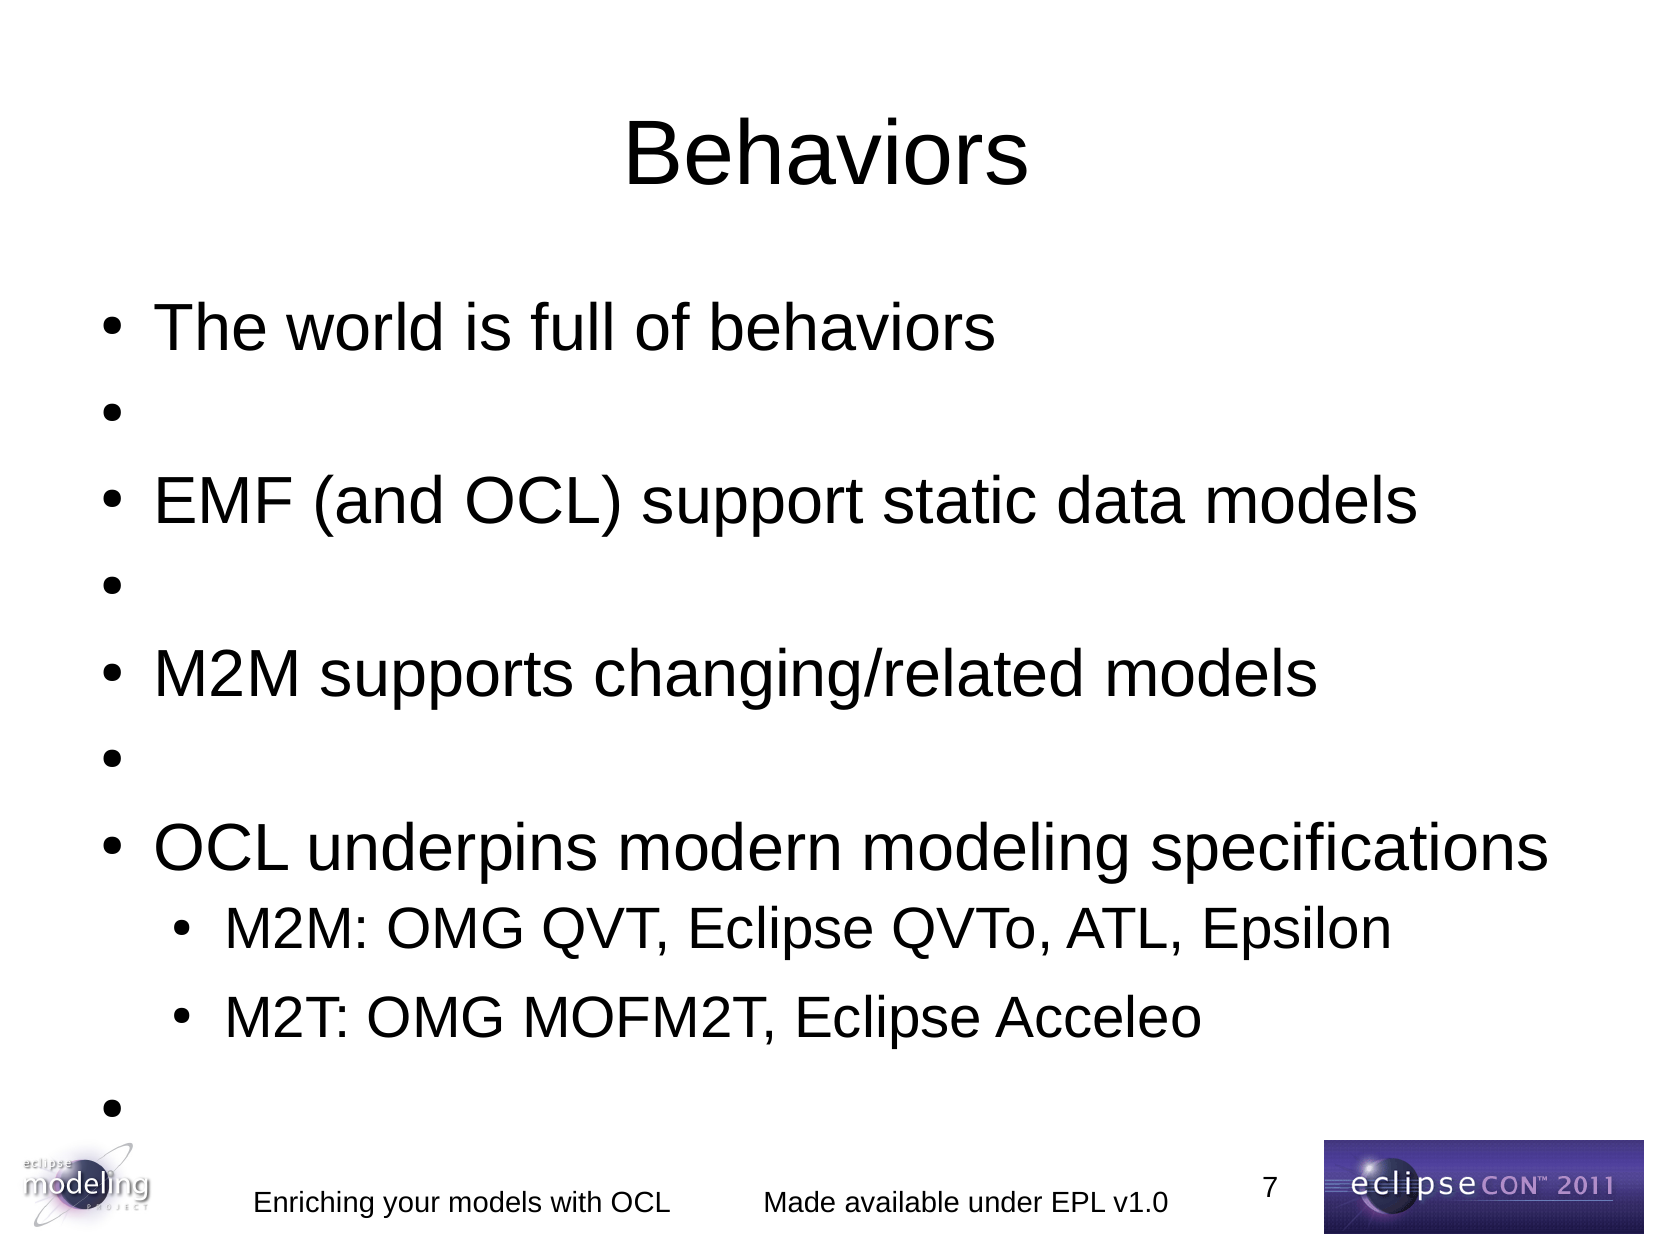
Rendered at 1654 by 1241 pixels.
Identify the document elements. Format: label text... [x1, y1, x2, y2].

list The world is full of behaviors EMF (and OCL) support static data models M2M supports changing/related models OCL underpins modern modeling specifications M2M: OMG QVT, Eclipse QVTo, ATL, Epsilon M2T: OMG MOFM2T, Eclipse Acceleo [82, 290, 1571, 1148]
title Behaviors [82, 56, 1571, 250]
picture [9, 1136, 156, 1235]
picture [1324, 1140, 1644, 1234]
